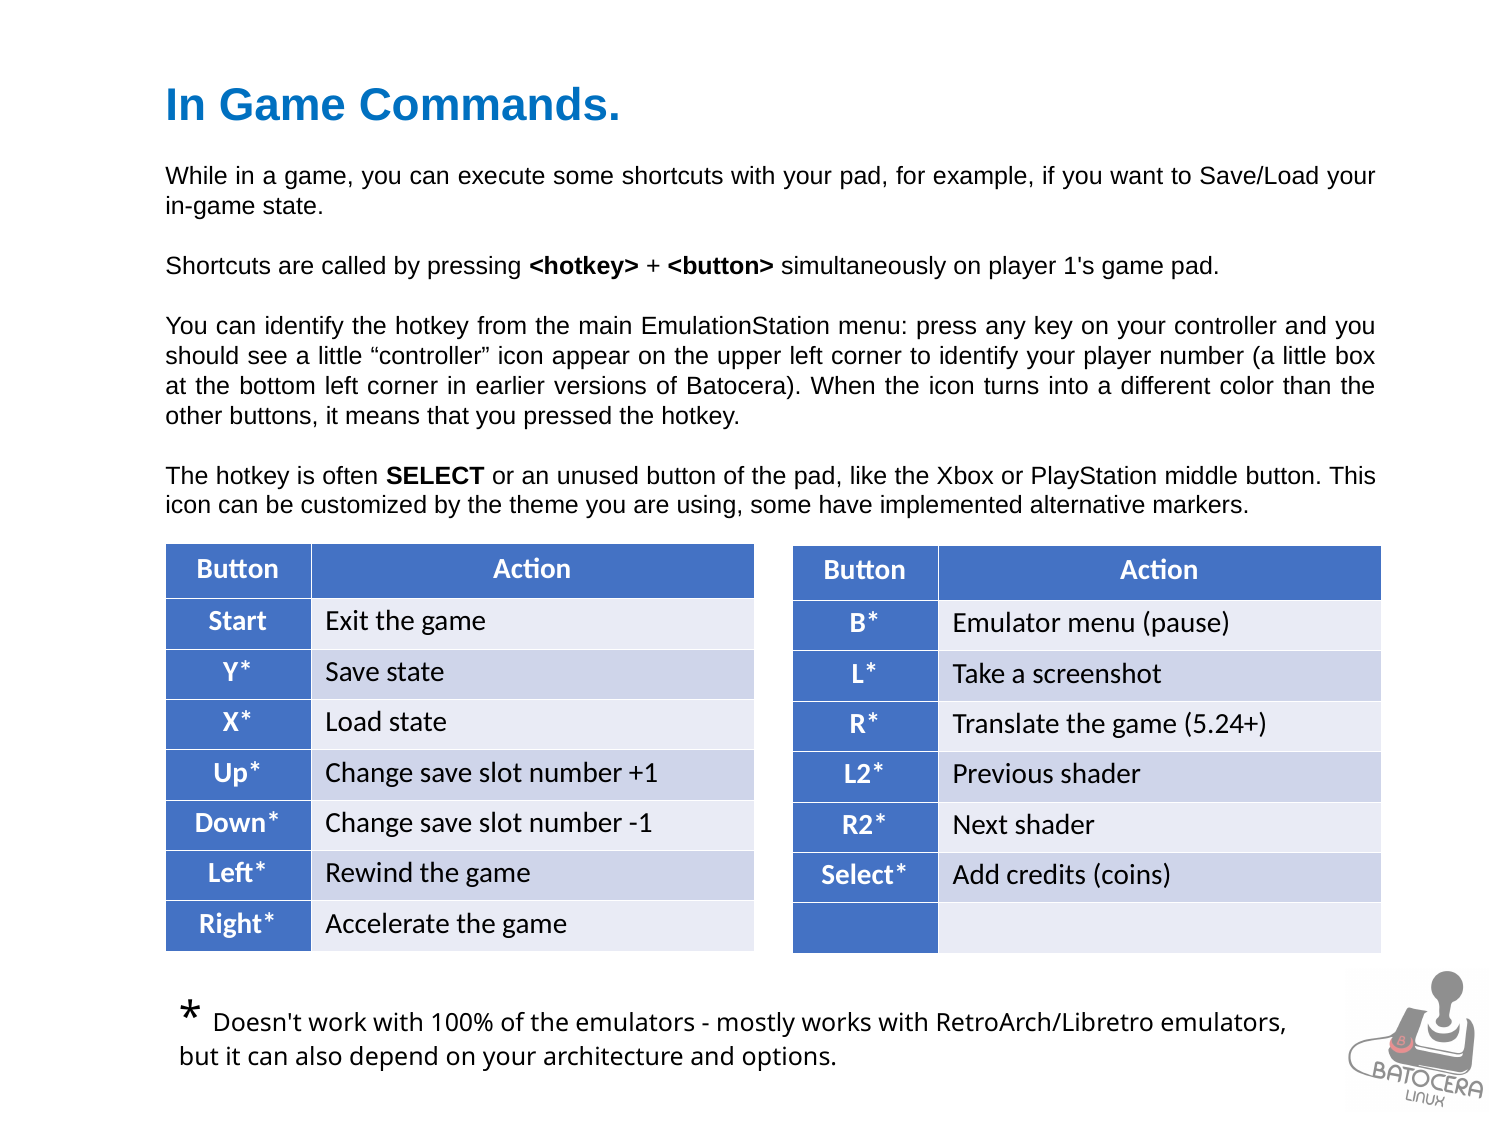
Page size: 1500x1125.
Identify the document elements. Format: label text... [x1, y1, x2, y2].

table_cell Down* [166, 801, 311, 850]
table_header Button [793, 546, 938, 600]
table_cell L2* [793, 752, 938, 802]
table_cell Up* [166, 750, 311, 800]
table_cell Left* [166, 851, 311, 900]
table_cell Previous shader [939, 752, 1381, 802]
table_cell R2* [793, 803, 938, 852]
table_cell Start [166, 599, 311, 649]
text_box In Game Commands. While in a game, you can execute some shortcuts with your pad, for example, if you want to Save/Load your in-game state. Shortcuts are called by pressing <hotkey> + <button> simultaneously on player 1's game pad. You can identify the hotkey from the main EmulationStation menu: press any key on your controller and you should see a little “controller” icon appear on the upper left corner to identify your player number (a little box at the bottom left corner in earlier versions of Batocera). When the icon turns into a different color than the other buttons, it means that you pressed the hotkey. The hotkey is often SELECT or an unused button of the pad, like the Xbox or PlayStation middle button. This icon can be customized by the theme you are using, some have implemented alternative markers. [150, 67, 1394, 527]
table_header Action [939, 546, 1381, 600]
table_cell [939, 903, 1381, 953]
table_cell R* [793, 702, 938, 751]
table_cell [793, 903, 938, 953]
table_cell Emulator menu (pause) [939, 601, 1381, 650]
table_cell Select* [793, 853, 938, 902]
table_cell Load state [312, 700, 754, 749]
table_cell Accelerate the game [312, 901, 754, 951]
table_cell Translate the game (5.24+) [939, 702, 1381, 751]
table_cell Add credits (coins) [939, 853, 1381, 902]
table_cell Exit the game [312, 599, 754, 649]
table_cell L* [793, 651, 938, 701]
text_box * Doesn't work with 100% of the emulators - mostly works with RetroArch/Libretro emulators, but it can also depend on your architecture and options. [163, 982, 1317, 1079]
table_cell B* [793, 601, 938, 650]
table_cell Take a screenshot [939, 651, 1381, 701]
table_cell Change save slot number -1 [312, 801, 754, 850]
table_cell X* [166, 700, 311, 749]
table_cell Save state [312, 650, 754, 699]
table_cell Y* [166, 650, 311, 699]
table_header Button [166, 544, 311, 598]
table_cell Next shader [939, 803, 1381, 852]
table_header Action [312, 544, 754, 598]
table_cell Rewind the game [312, 851, 754, 900]
table_cell Right* [166, 901, 311, 951]
table_cell Change save slot number +1 [312, 750, 754, 800]
